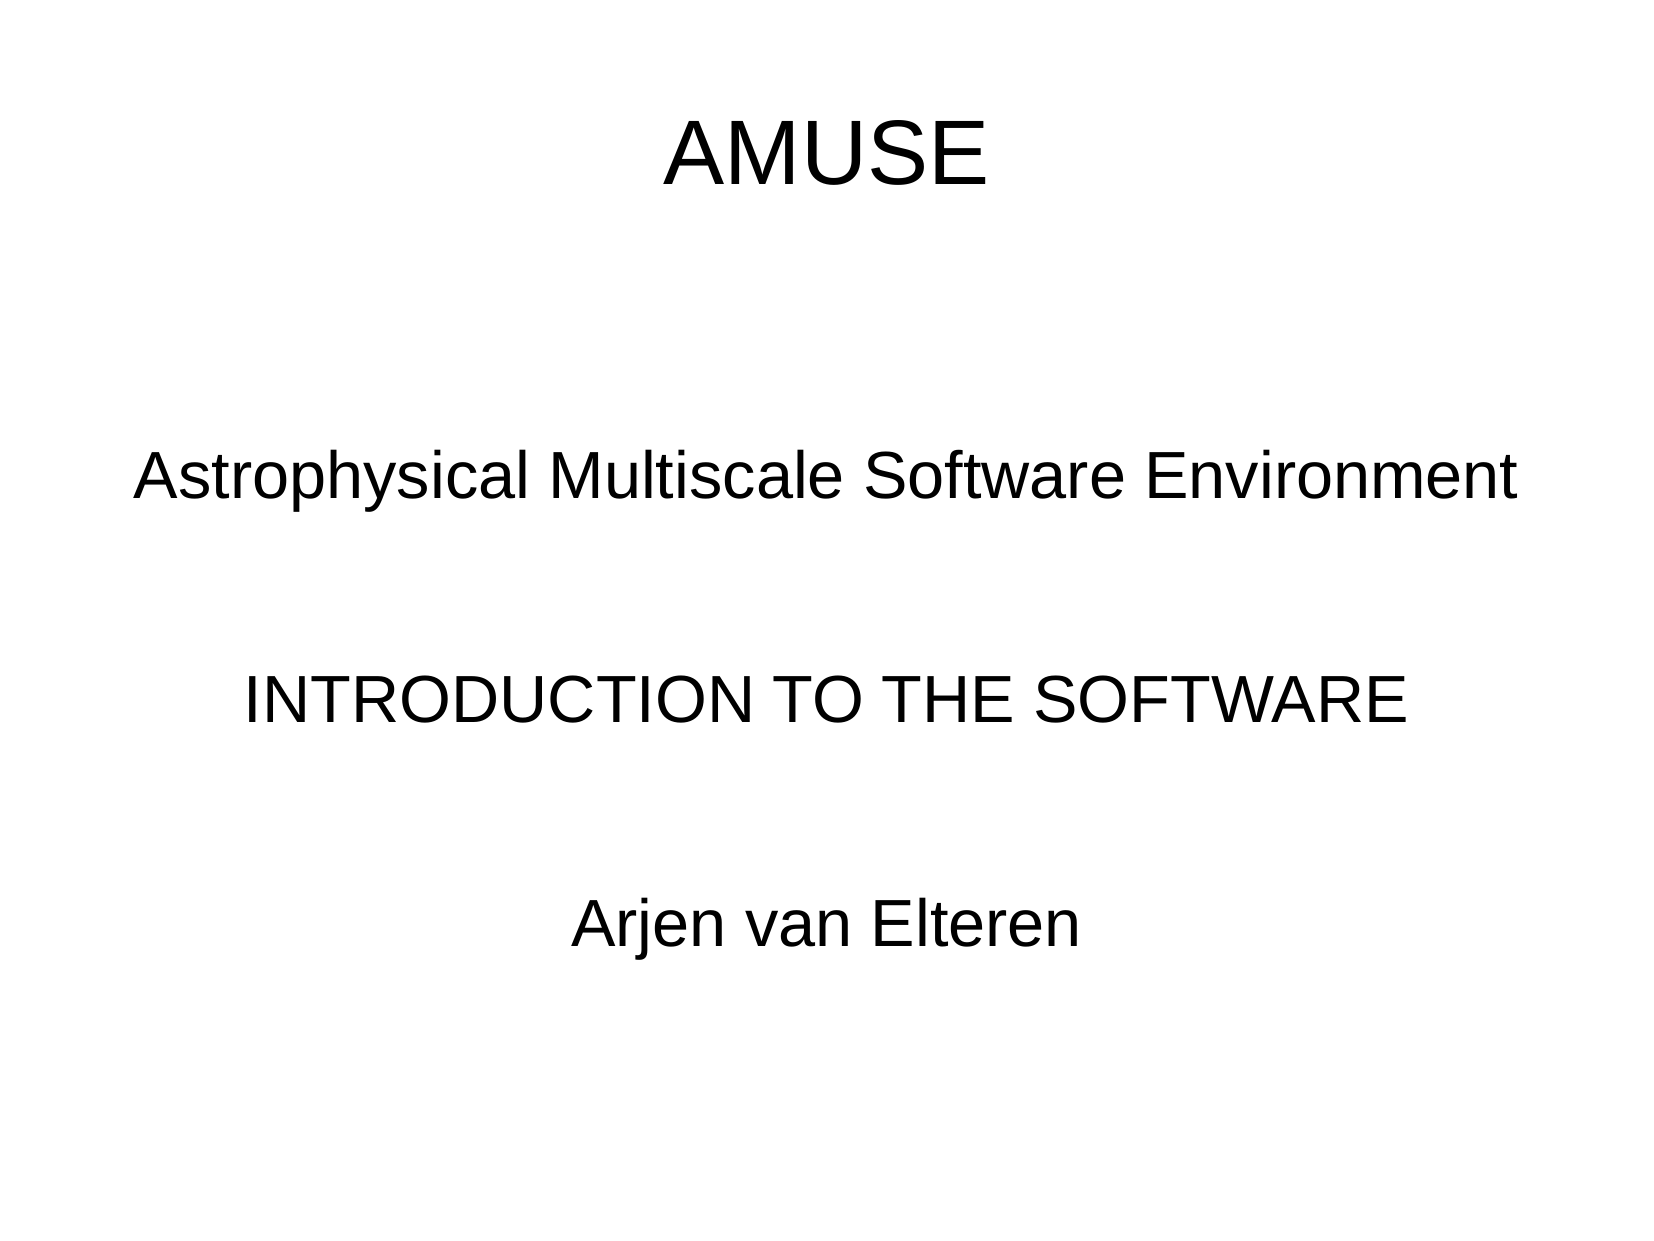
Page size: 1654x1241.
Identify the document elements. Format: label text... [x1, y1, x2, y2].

subtitle Astrophysical Multiscale Software Environment INTRODUCTION TO THE SOFTWARE Arjen van Elteren [82, 290, 1571, 1109]
title AMUSE [82, 49, 1571, 257]
